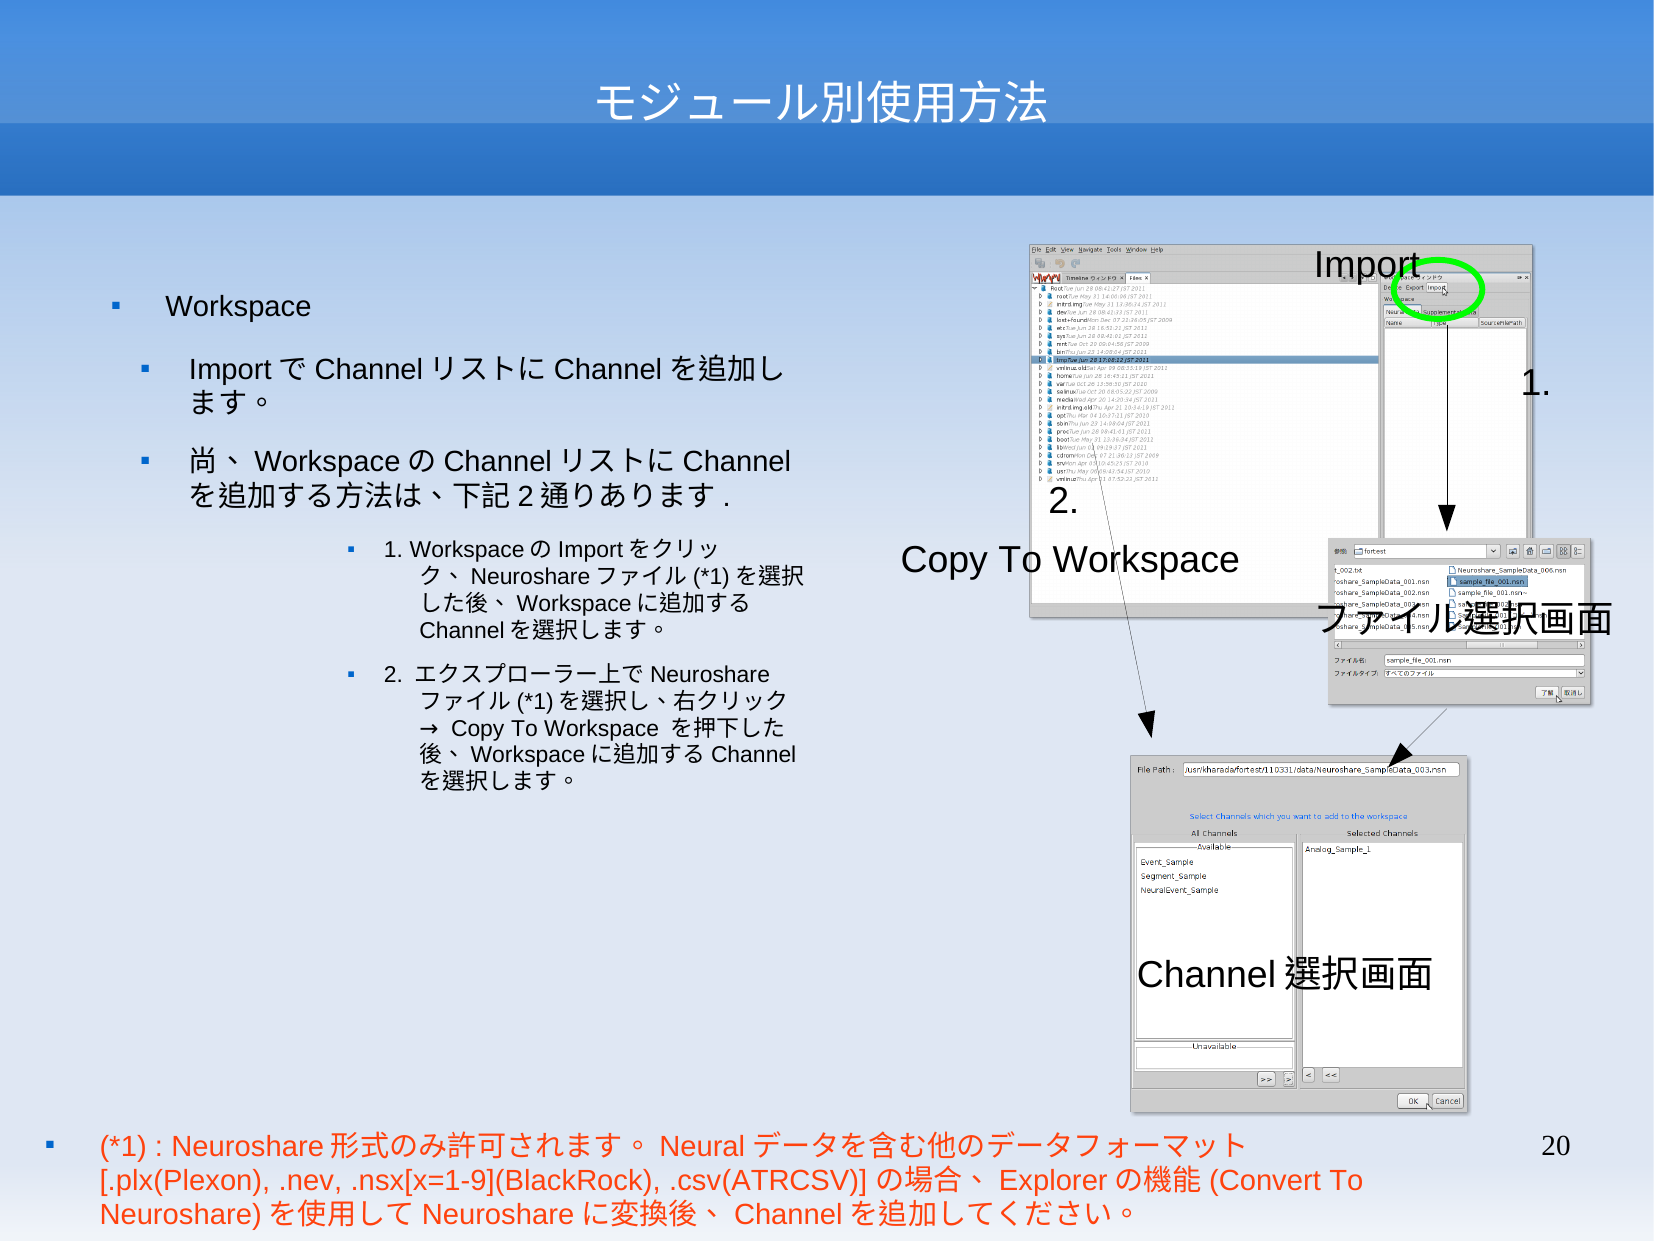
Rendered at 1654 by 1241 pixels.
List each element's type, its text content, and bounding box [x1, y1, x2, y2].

text_box ファイル選択画面 [1299, 590, 1629, 649]
text_box 1. [1505, 354, 1567, 412]
list Workspace ImportでChannelリストにChannelを追加します。 尚、WorkspaceのChannelリストにChannelを追加する方法は、下記2通りあります. 1. WorkspaceのImportをクリック、Neuroshareファイル(*1)を選択した後、Workspaceに追加するChannelを選択します。 2. エクスプローラー上でNeuroshareファイル(*1)を選択し、右クリック → Copy To Workspace を押下した後、Workspaceに追加するChannelを選択します。 [82, 290, 809, 1109]
text_box (*1) : Neuroshare形式のみ許可されます。Neuralデータを含む他のデータフォーマット[.plx(Plexon), .nev, .nsx[x=1-9](BlackRock), .csv(ATRCSV)]の場合、Explorerの機能(Convert To Neuroshare)を使用してNeuroshareに変換後、Channelを追加してください。 [28, 1128, 1512, 1232]
text_box Import [1299, 236, 1436, 294]
picture [0, 0, 1654, 1241]
title モジュール別使用方法 [76, 0, 1565, 208]
text_box Copy To Workspace [885, 531, 1255, 589]
text_box Channel選択画面 [1122, 944, 1450, 1004]
text_box 2. [1033, 472, 1095, 530]
